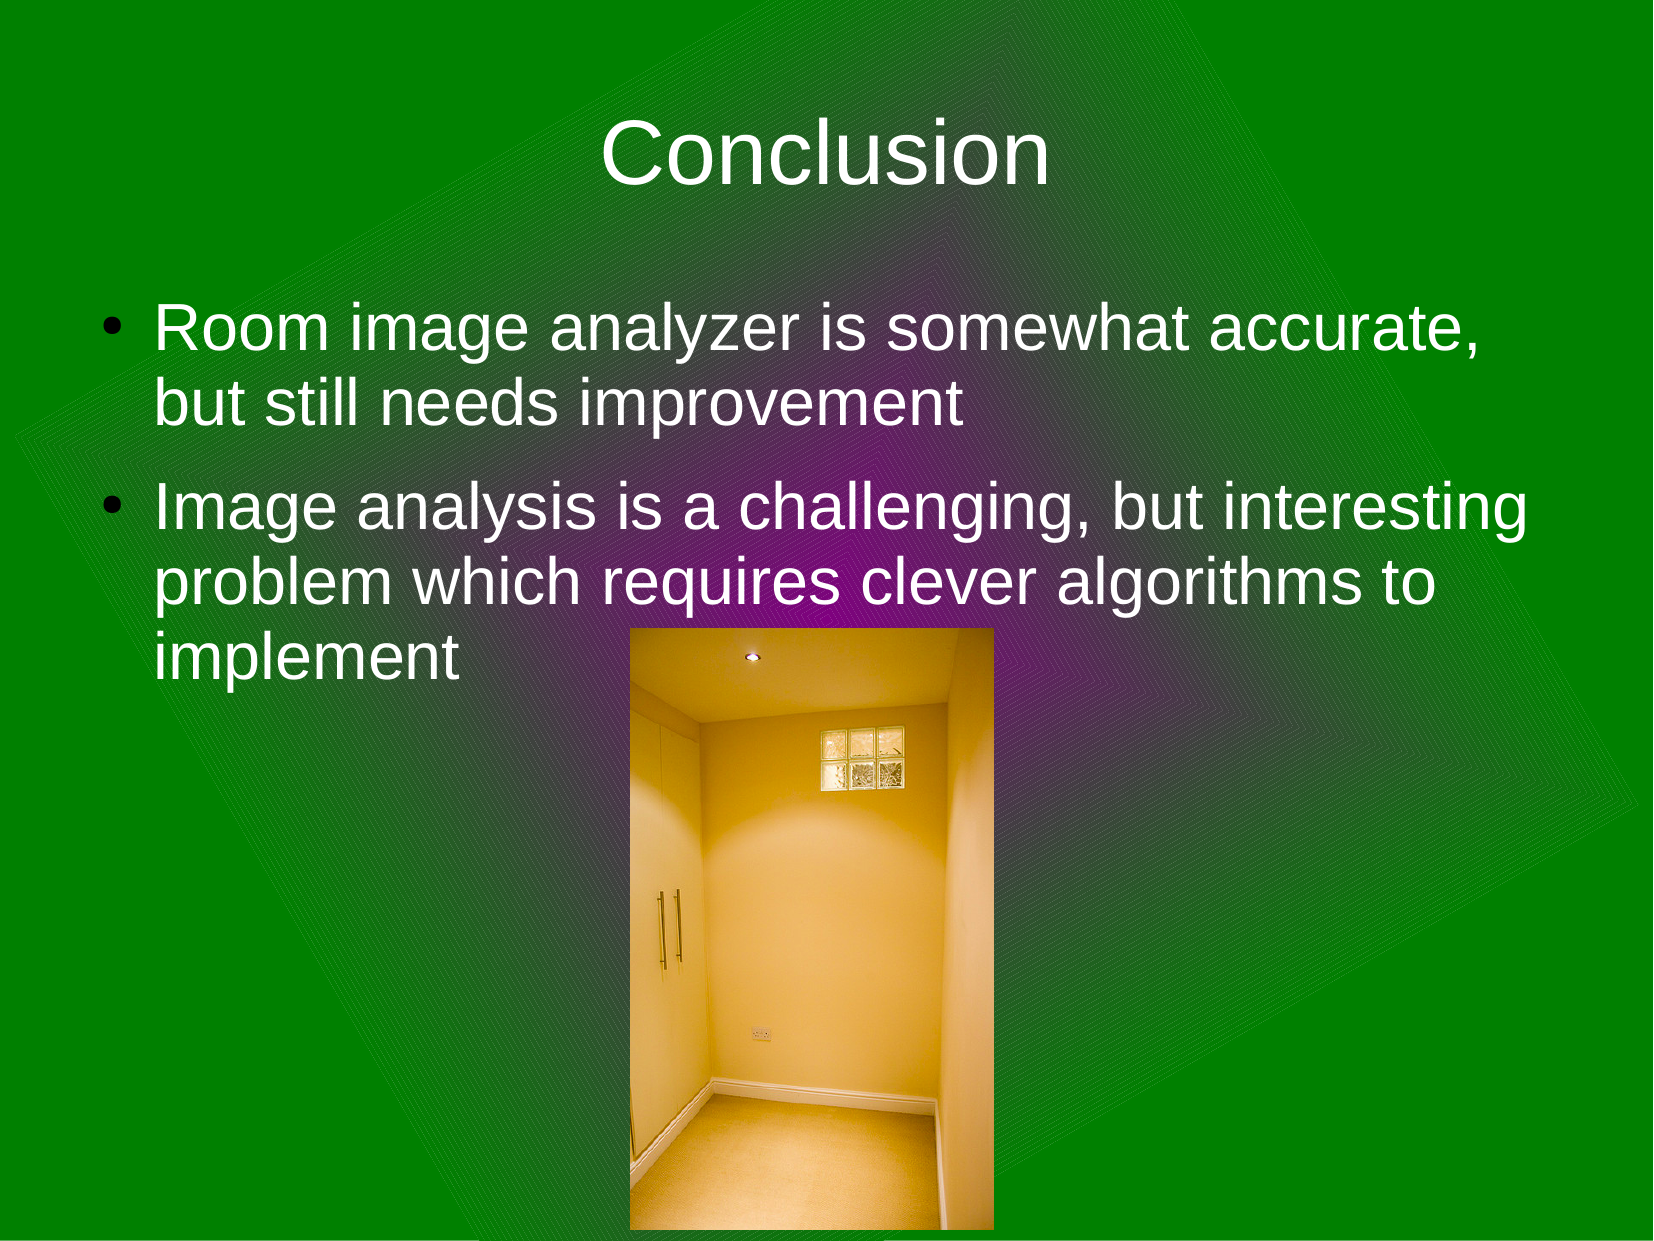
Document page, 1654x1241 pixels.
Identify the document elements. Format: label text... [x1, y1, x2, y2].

list Room image analyzer is somewhat accurate, but still needs improvement Image analysis is a challenging, but interesting problem which requires clever algorithms to implement [82, 290, 1571, 1010]
title Conclusion [82, 49, 1571, 257]
picture [630, 628, 994, 1231]
